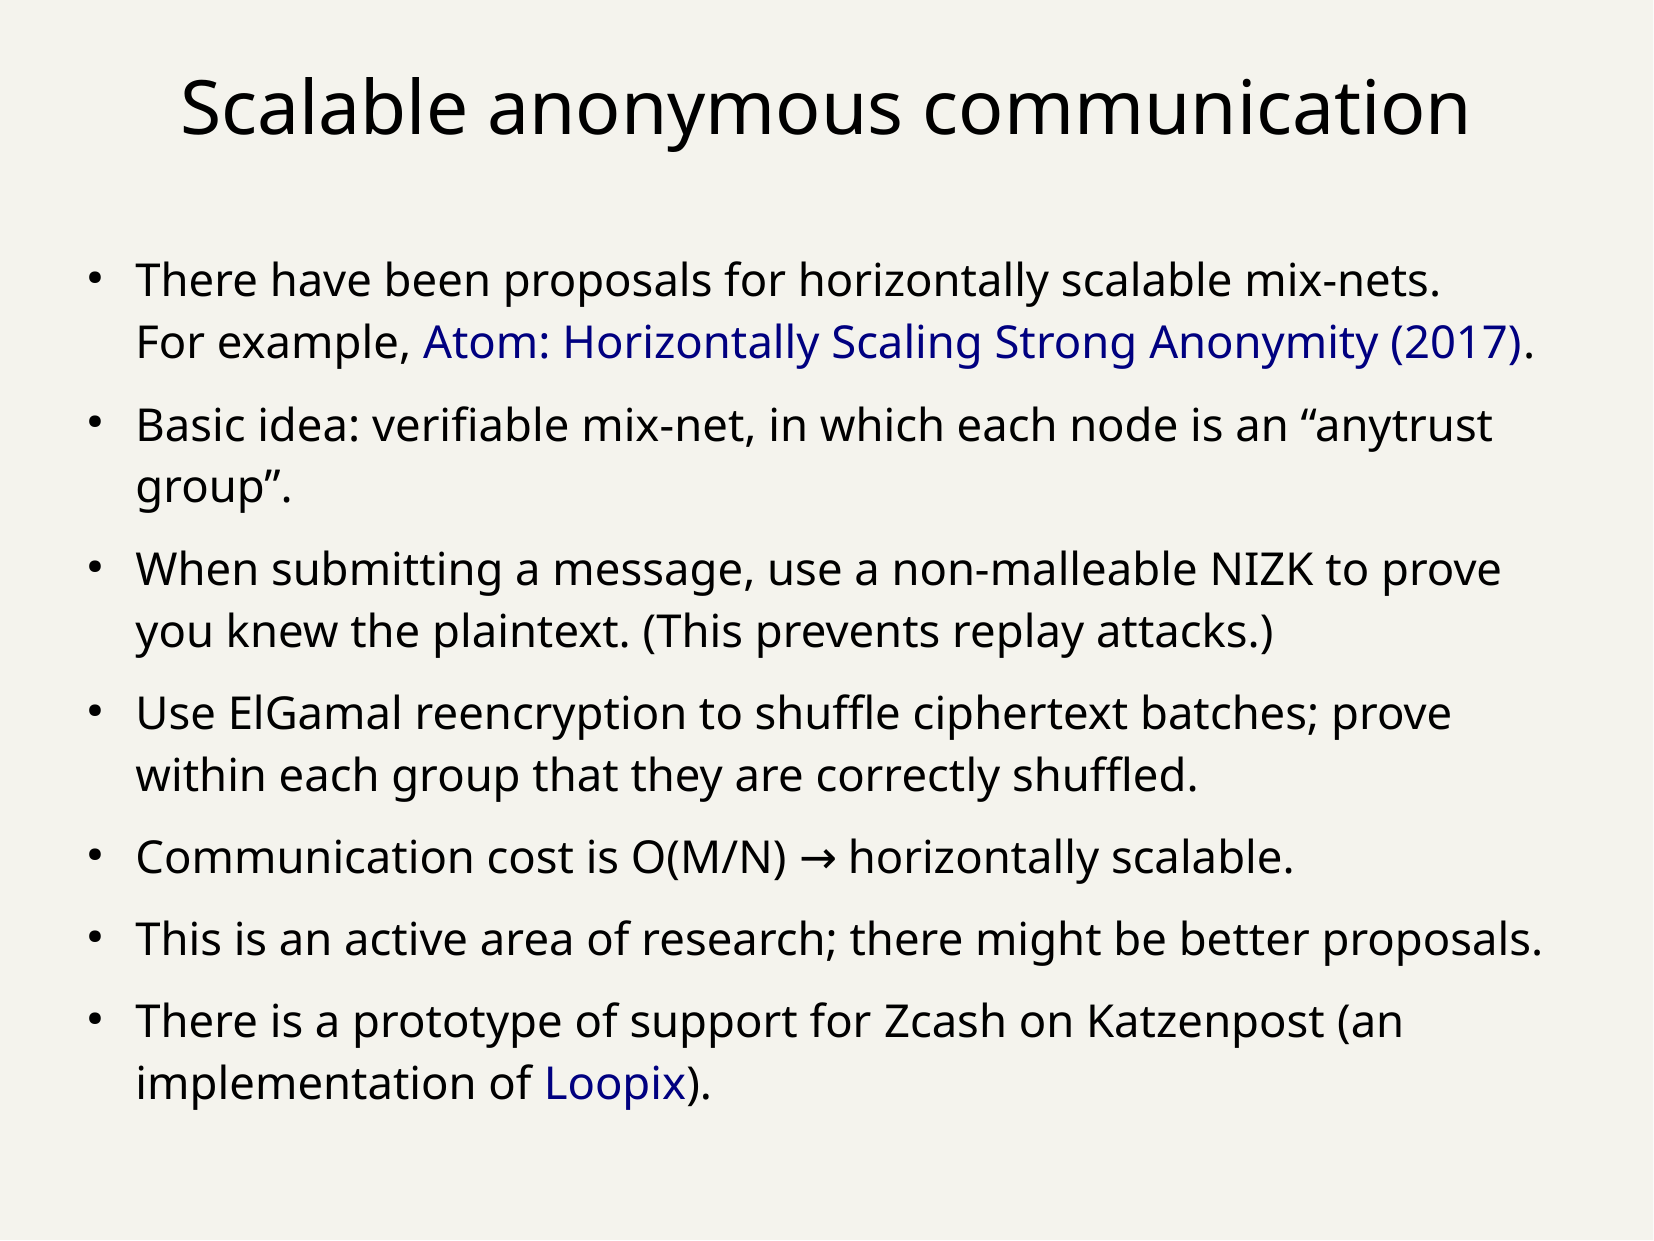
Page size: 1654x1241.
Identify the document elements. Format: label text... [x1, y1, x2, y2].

title Scalable anonymous communication [82, 35, 1571, 175]
list There have been proposals for horizontally scalable mix-nets. For example, Atom: Horizontally Scaling Strong Anonymity (2017). Basic idea: verifiable mix-net, in which each node is an “anytrust group”. When submitting a message, use a non-malleable NIZK to prove you knew the plaintext. (This prevents replay attacks.) Use ElGamal reencryption to shuffle ciphertext batches; prove within each group that they are correctly shuffled. Communication cost is O(M/N) → horizontally scalable. This is an active area of research; there might be better proposals. There is a prototype of support for Zcash on Katzenpost (an implementation of Loopix). [70, 248, 1571, 1158]
